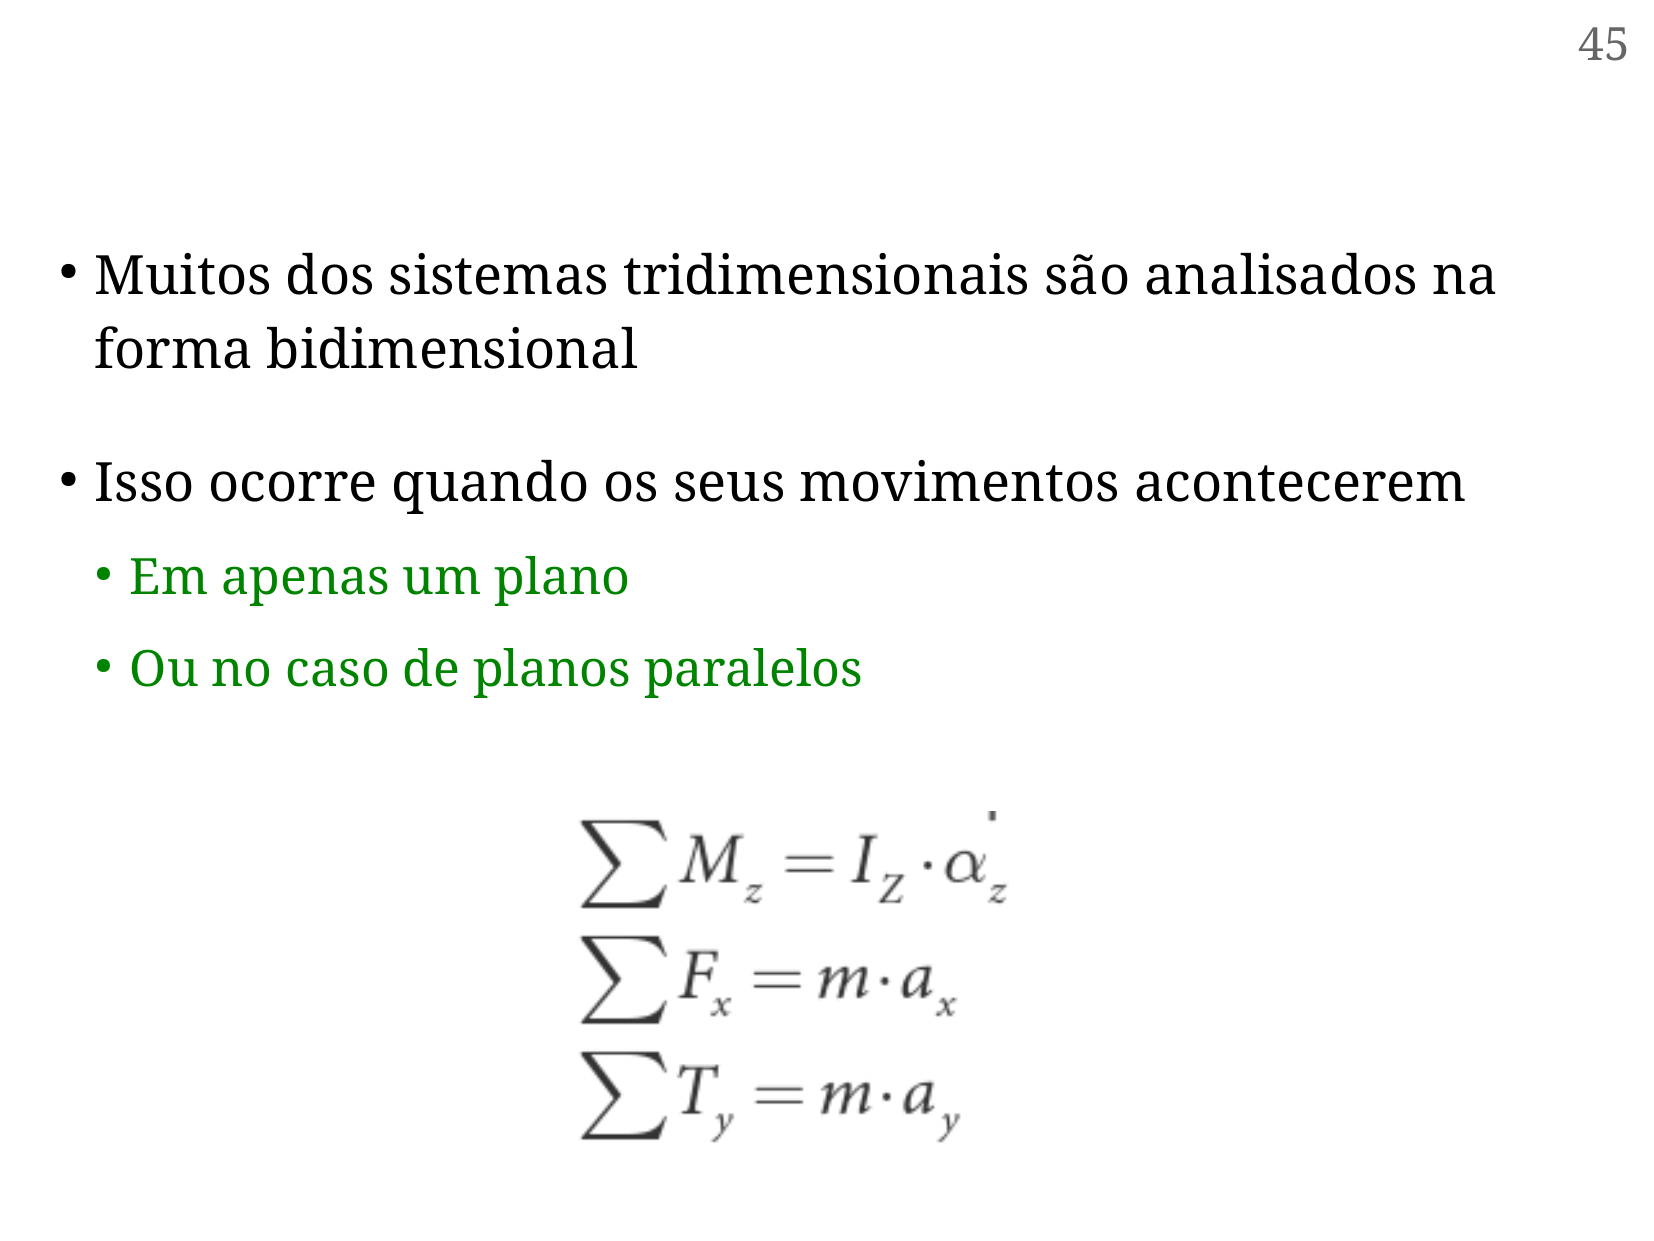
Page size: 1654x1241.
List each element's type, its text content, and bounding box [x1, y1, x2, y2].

list Muitos dos sistemas tridimensionais são analisados na forma bidimensional Isso ocorre quando os seus movimentos acontecerem Em apenas um plano Ou no caso de planos paralelos [59, 236, 1595, 1211]
picture [575, 811, 1030, 1153]
